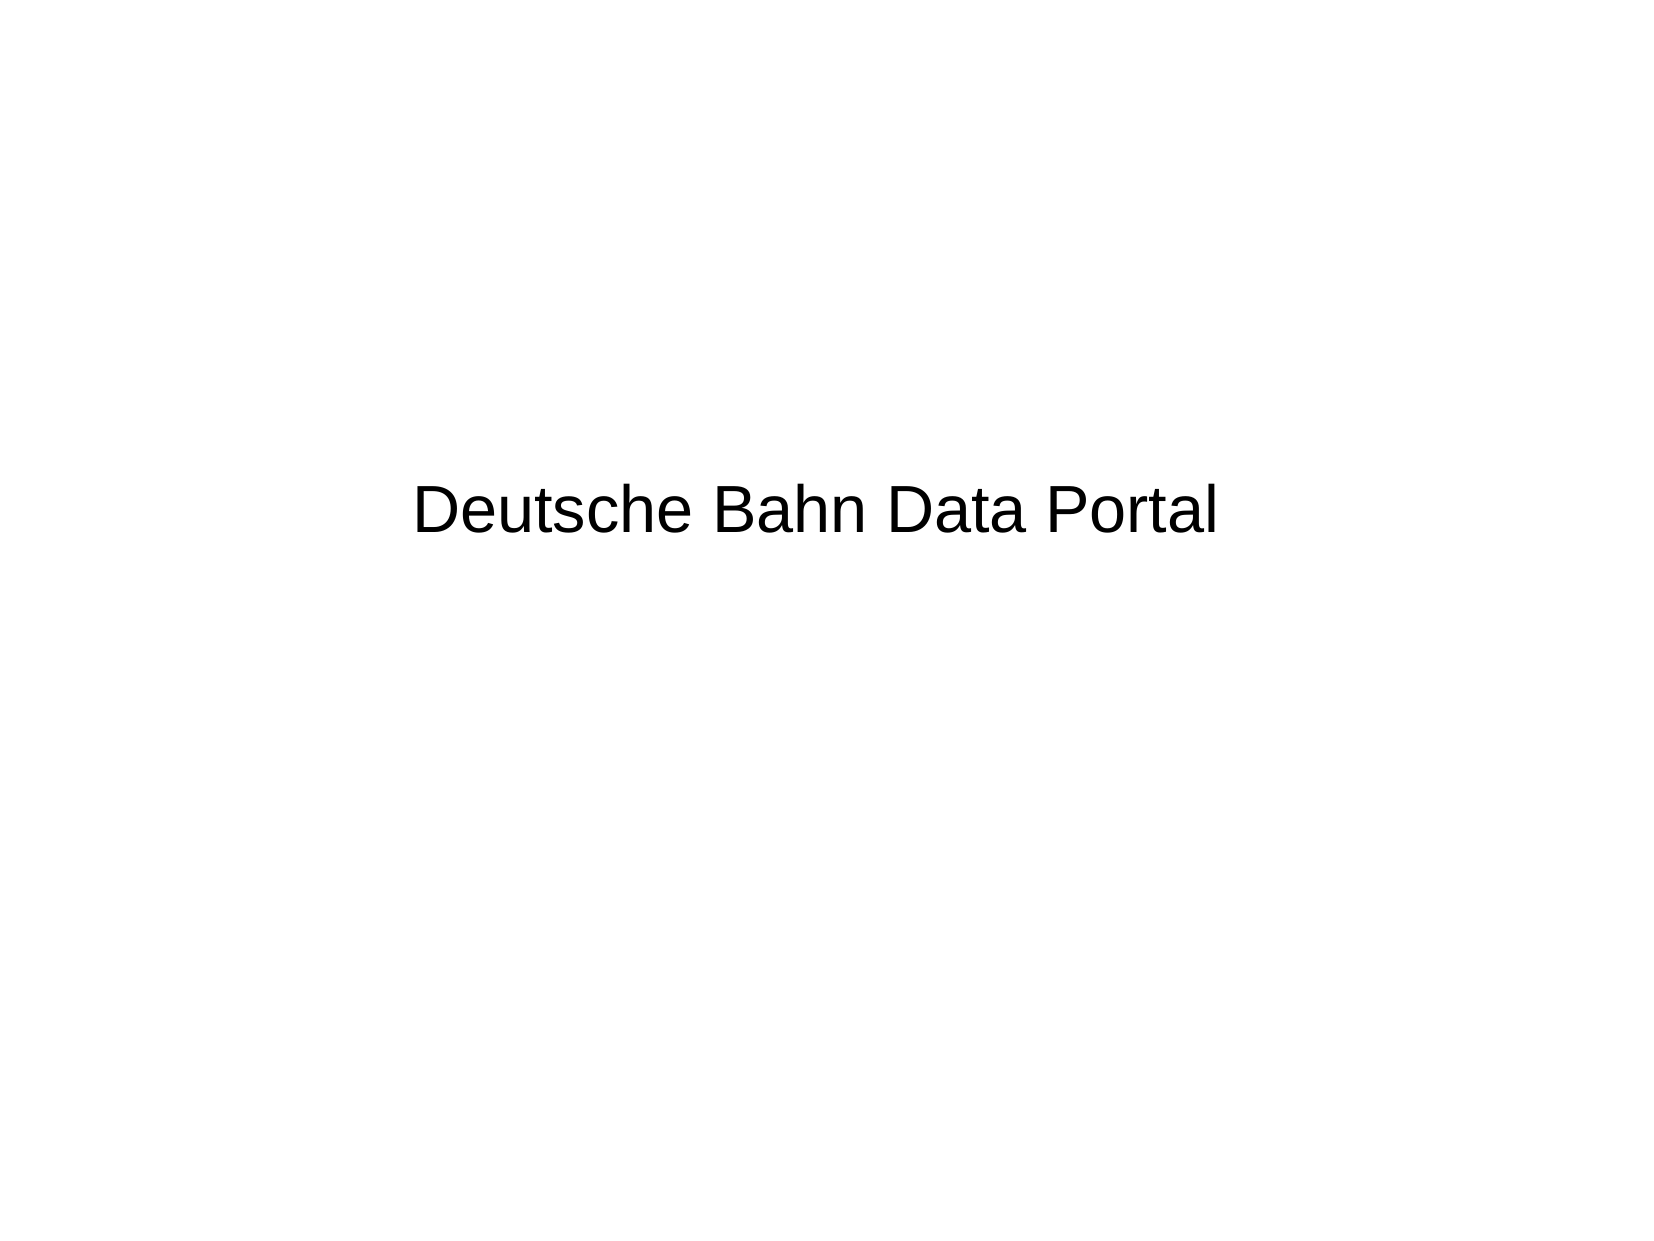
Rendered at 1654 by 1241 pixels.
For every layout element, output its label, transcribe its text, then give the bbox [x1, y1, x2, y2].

subtitle Deutsche Bahn Data Portal [71, 150, 1561, 870]
